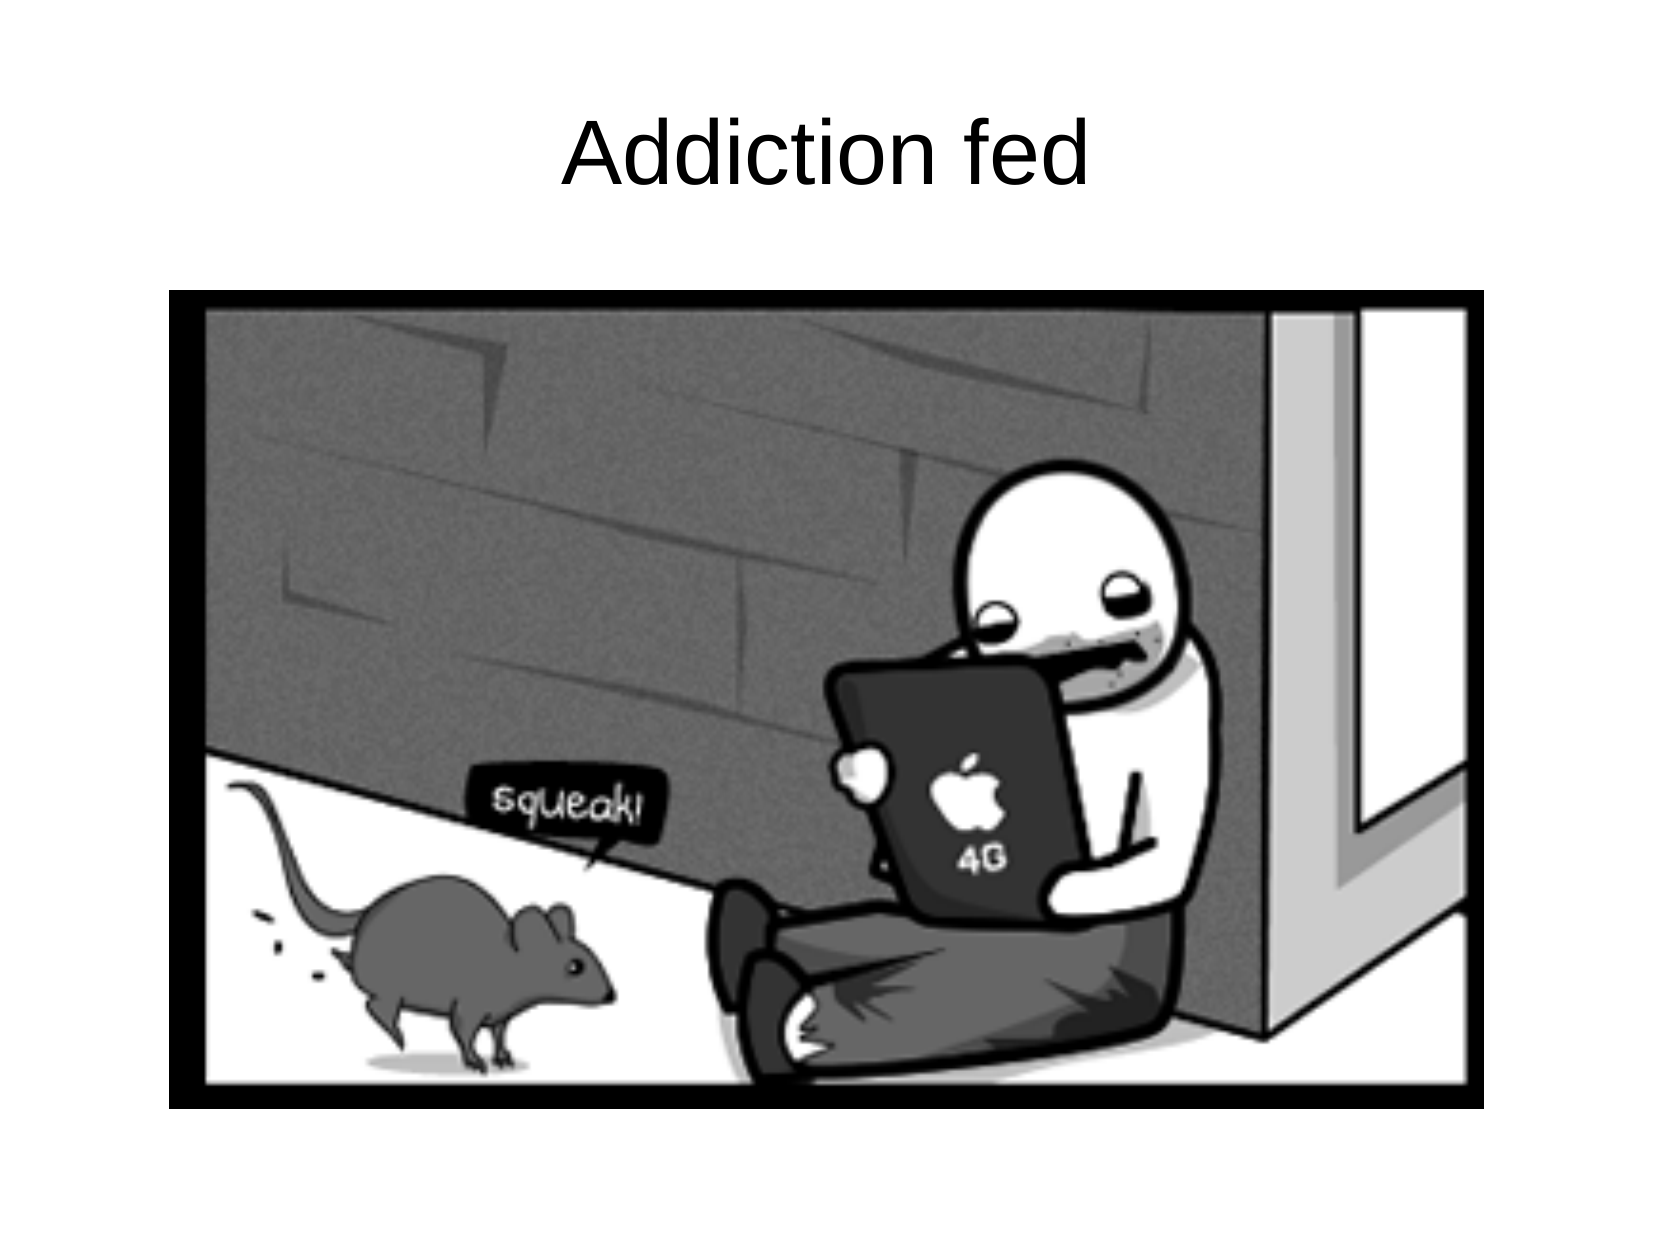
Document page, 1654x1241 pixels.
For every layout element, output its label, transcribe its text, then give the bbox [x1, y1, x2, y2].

title Addiction fed [82, 49, 1571, 257]
picture [169, 290, 1484, 1109]
